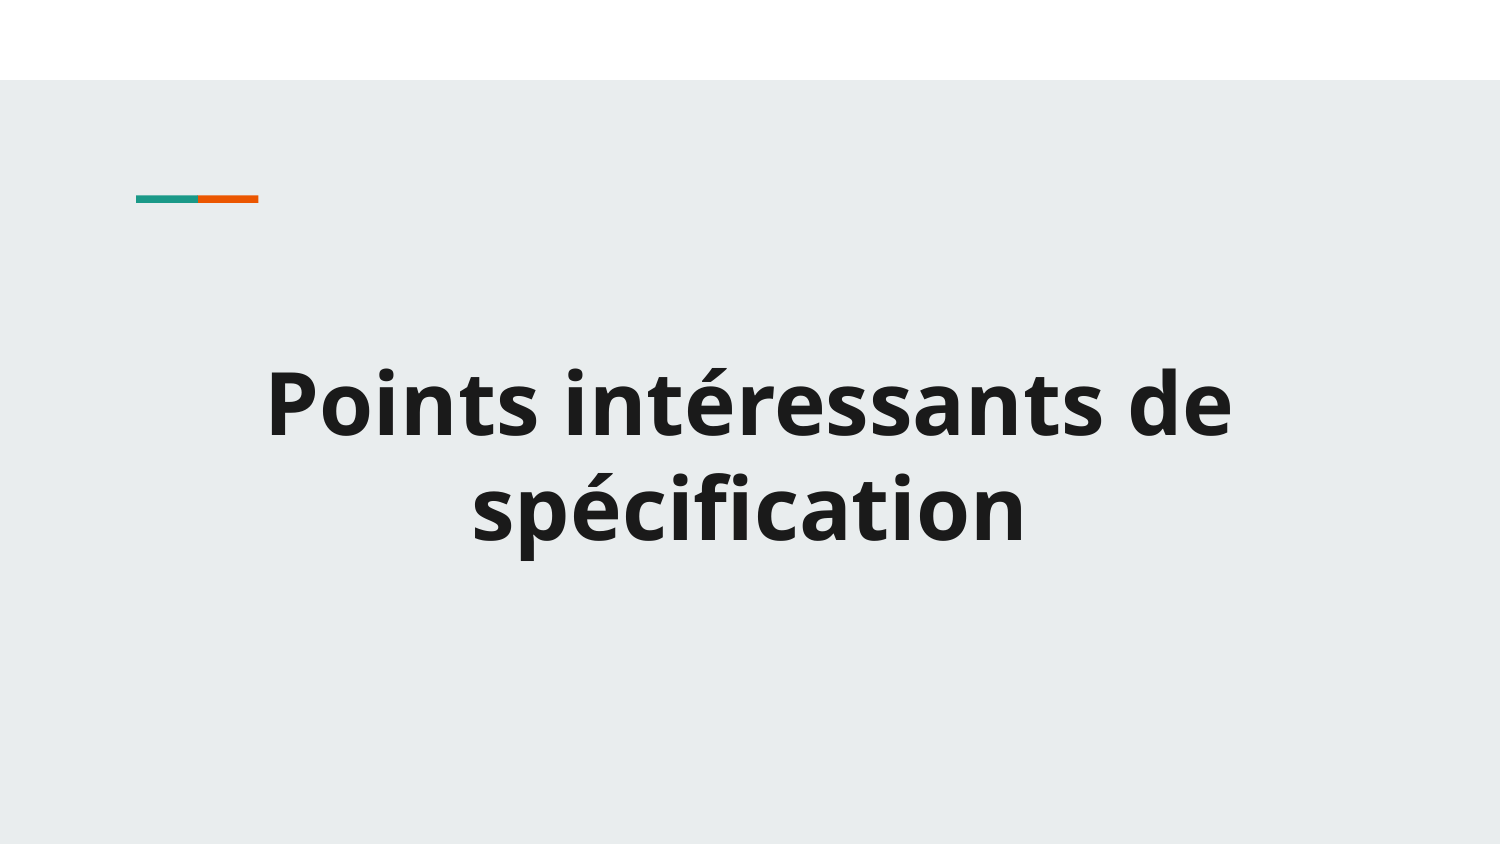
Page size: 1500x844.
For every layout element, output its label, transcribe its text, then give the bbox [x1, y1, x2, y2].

title Points intéressants de spécification [119, 333, 1381, 607]
